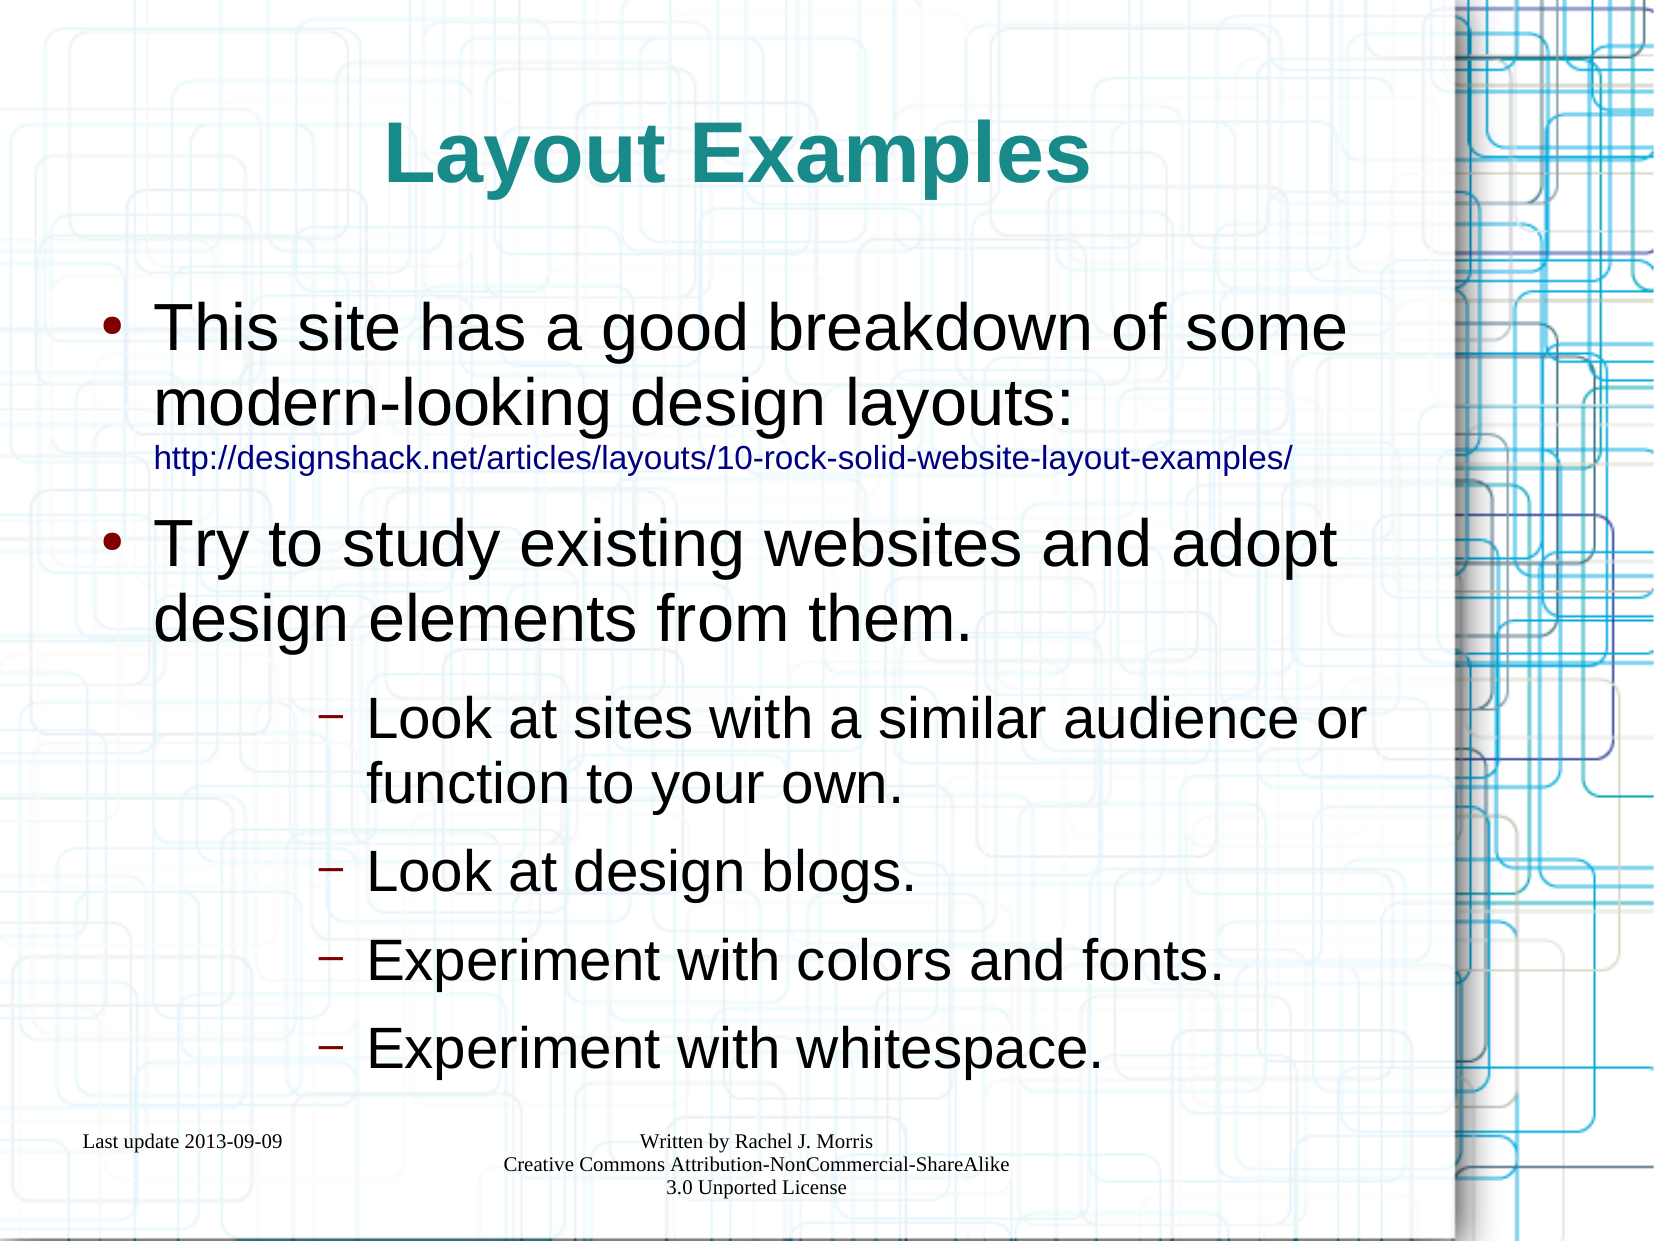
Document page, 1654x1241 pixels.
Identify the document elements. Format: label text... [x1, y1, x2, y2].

picture [0, 0, 1654, 1241]
title Layout Examples [59, 49, 1418, 257]
list This site has a good breakdown of some modern-looking design layouts: http://designshack.net/articles/layouts/10-rock-solid-website-layout-examples/ Try to study existing websites and adopt design elements from them. Look at sites with a similar audience or function to your own. Look at design blogs. Experiment with colors and fonts. Experiment with whitespace. [82, 290, 1418, 1082]
